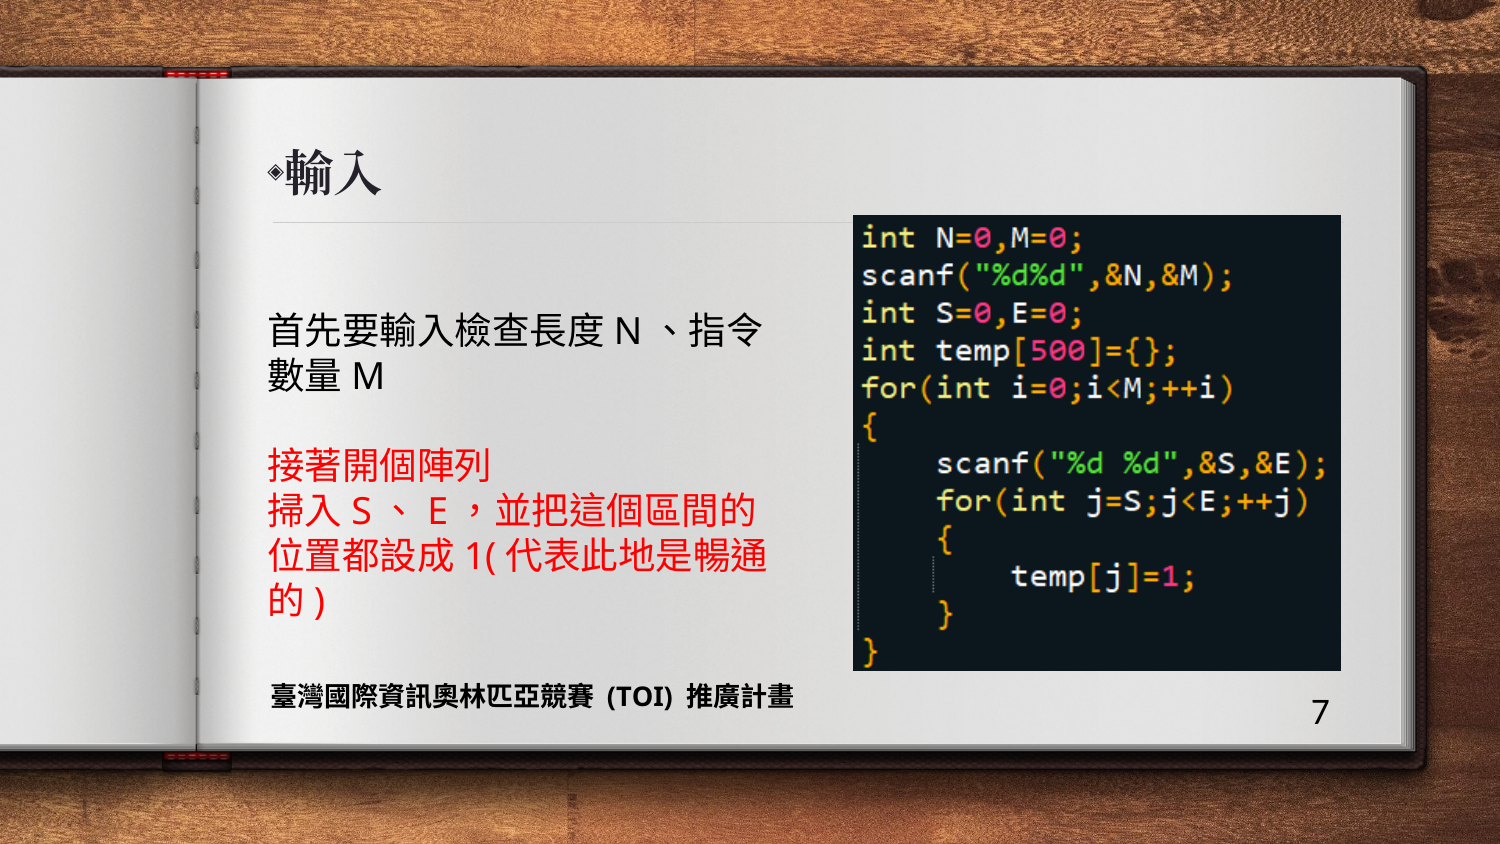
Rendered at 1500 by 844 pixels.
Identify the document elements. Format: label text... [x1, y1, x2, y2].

picture [853, 215, 1341, 671]
list 輸入 [252, 126, 1194, 216]
text_box [1295, 672, 1386, 737]
text_box 首先要輸入檢查長度N、指令數量M 接著開個陣列 掃入S、E，並把這個區間的位置都設成1(代表此地是暢通的) [252, 299, 791, 588]
